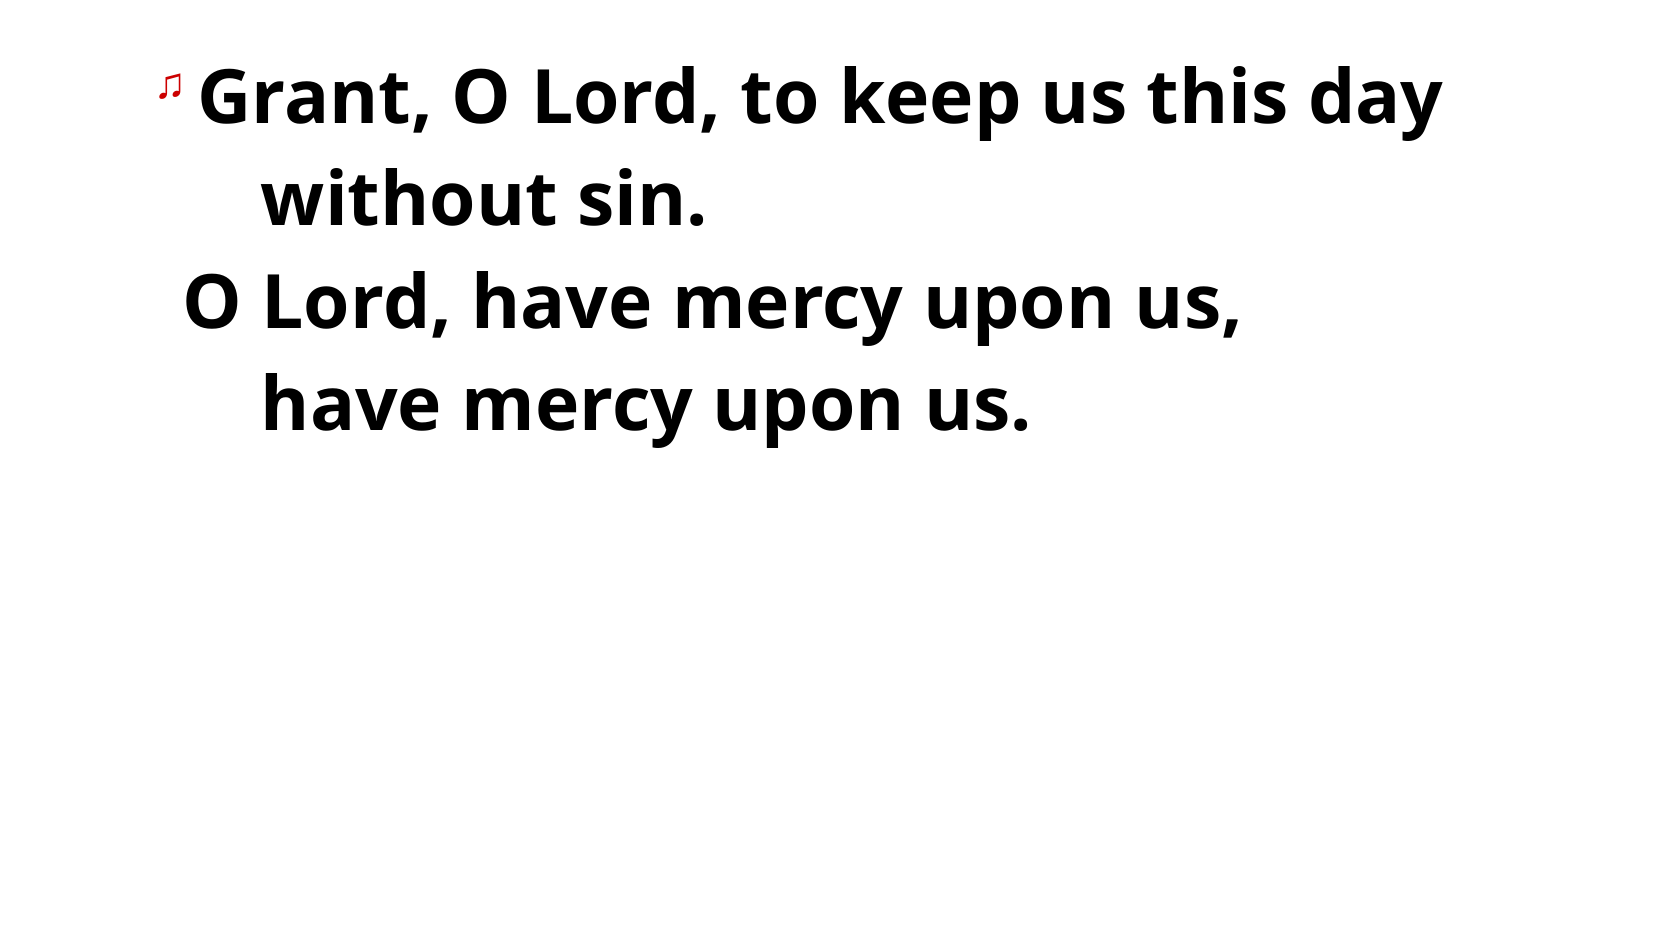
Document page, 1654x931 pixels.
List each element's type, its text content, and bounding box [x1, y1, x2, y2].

text_box ♫ Grant, O Lord, to keep us this day without sin. O Lord, have mercy upon us, have mercy upon us. [90, 35, 1576, 451]
